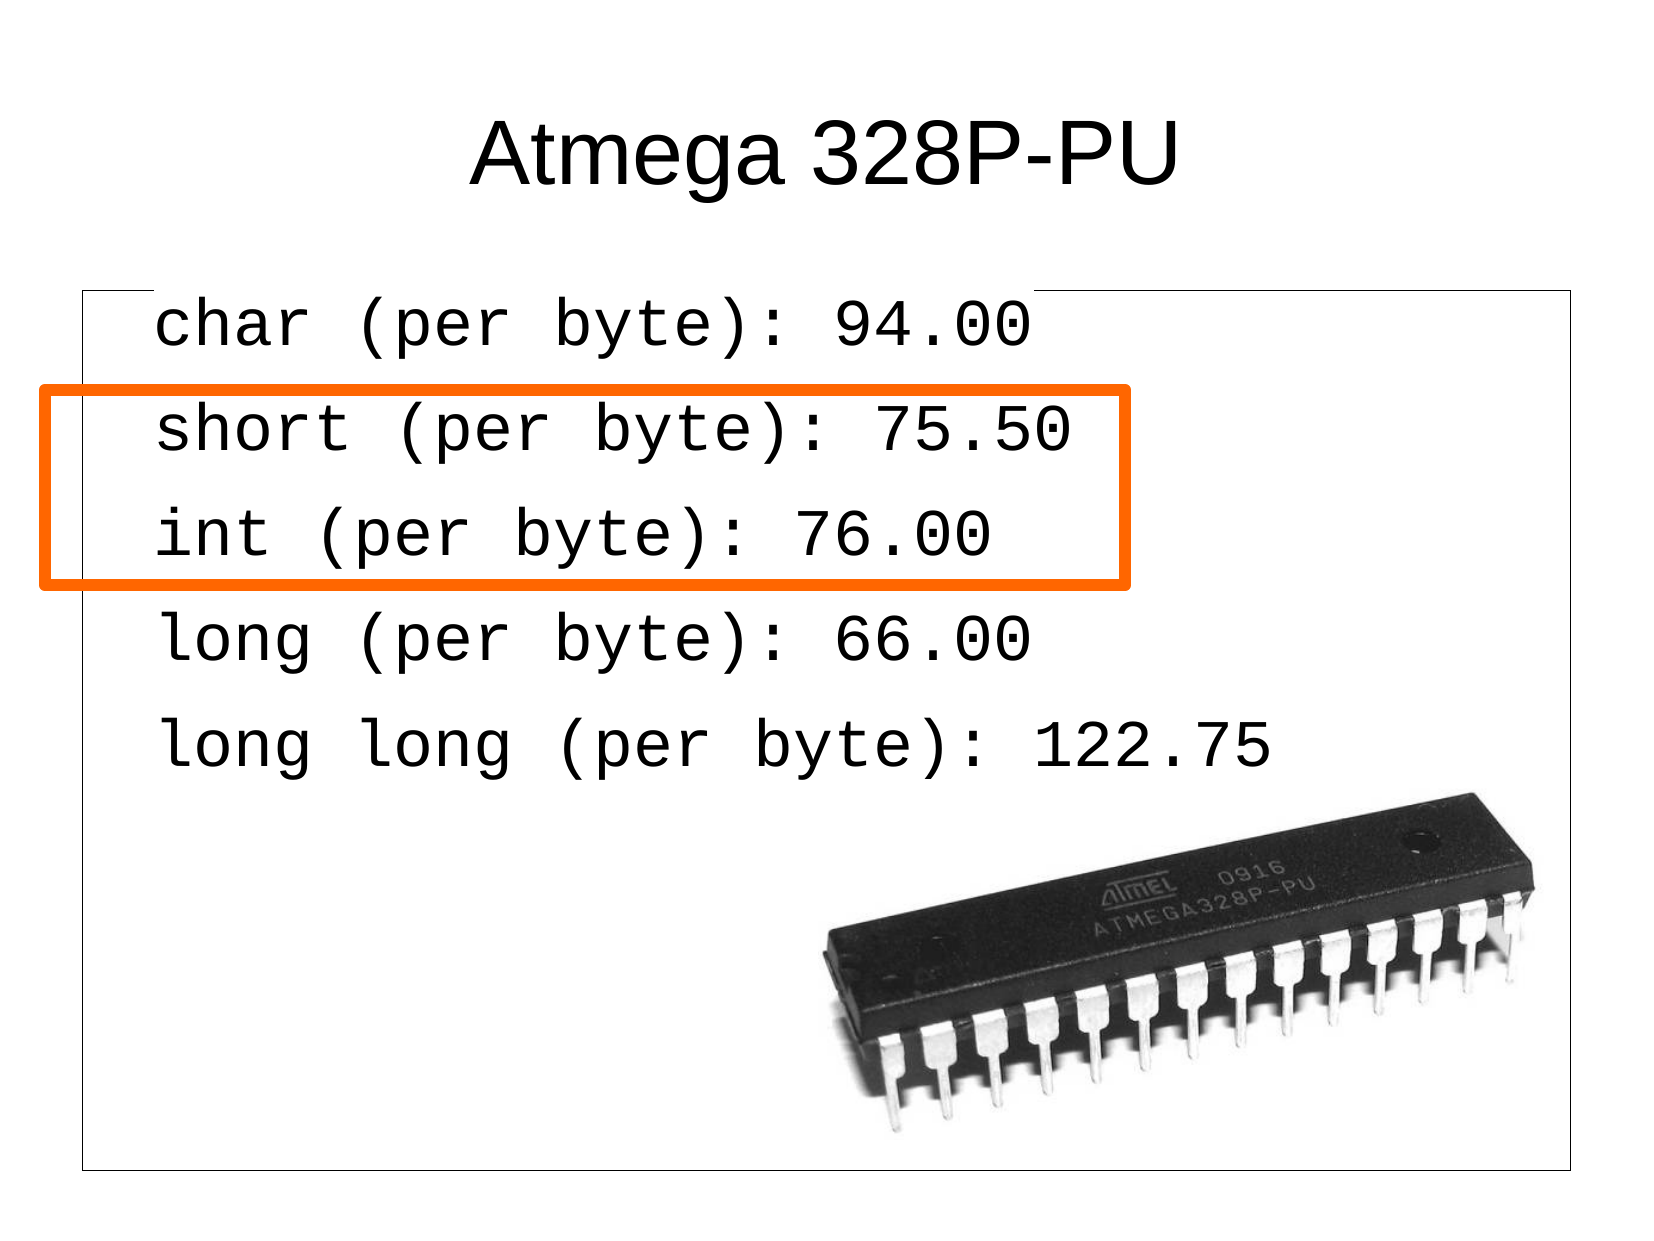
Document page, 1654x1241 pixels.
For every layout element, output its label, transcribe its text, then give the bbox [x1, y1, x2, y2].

list char (per byte): 94.00 short (per byte): 75.50 int (per byte): 76.00 long (per byte): 66.00 long long (per byte): 122.75 [82, 290, 1571, 1171]
text_box [45, 390, 1126, 586]
picture [818, 779, 1546, 1141]
title Atmega 328P-PU [82, 49, 1571, 257]
